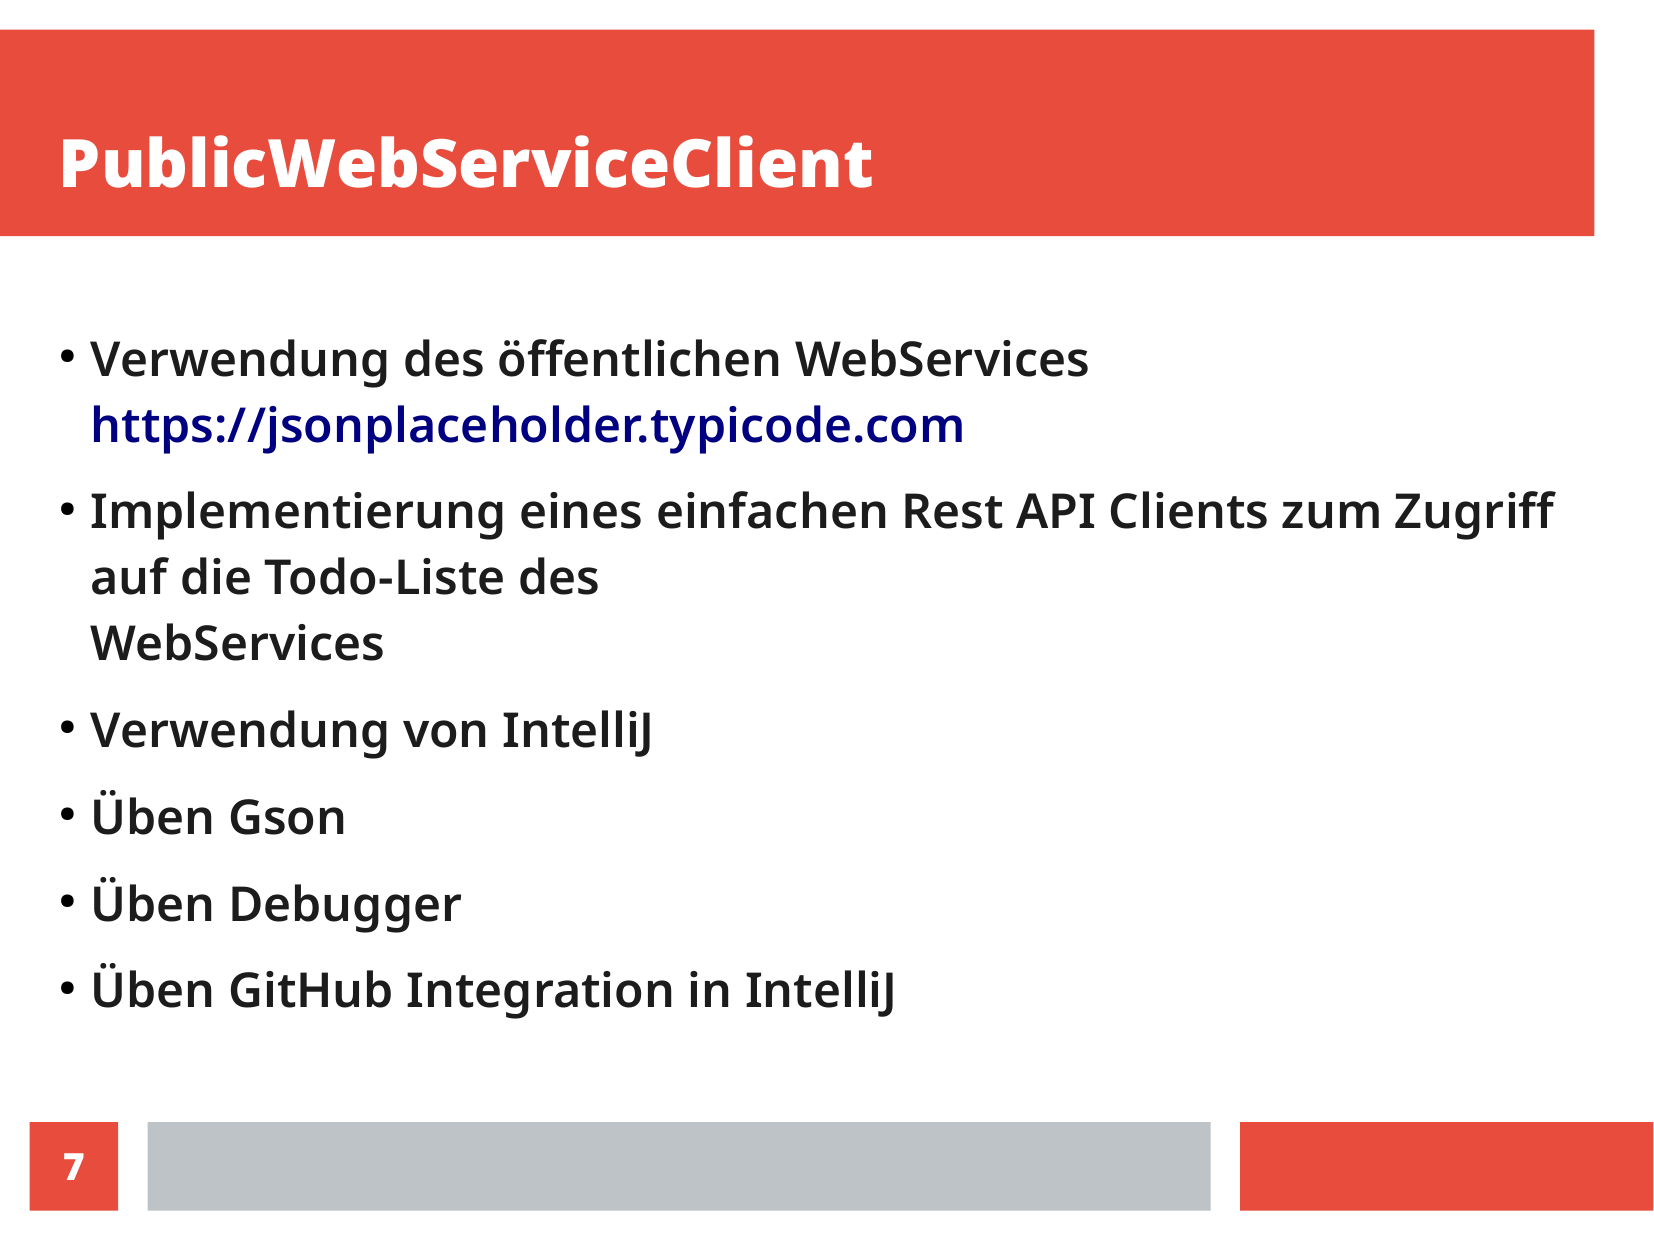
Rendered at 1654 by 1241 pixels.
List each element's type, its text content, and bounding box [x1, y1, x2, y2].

title PublicWebServiceClient [59, 59, 1595, 207]
list Verwendung des öffentlichen WebServices https://jsonplaceholder.typicode.com Implementierung eines einfachen Rest API Clients zum Zugriff auf die Todo-Liste des WebServices Verwendung von IntelliJ Üben Gson Üben Debugger Üben GitHub Integration in IntelliJ [59, 324, 1565, 1093]
